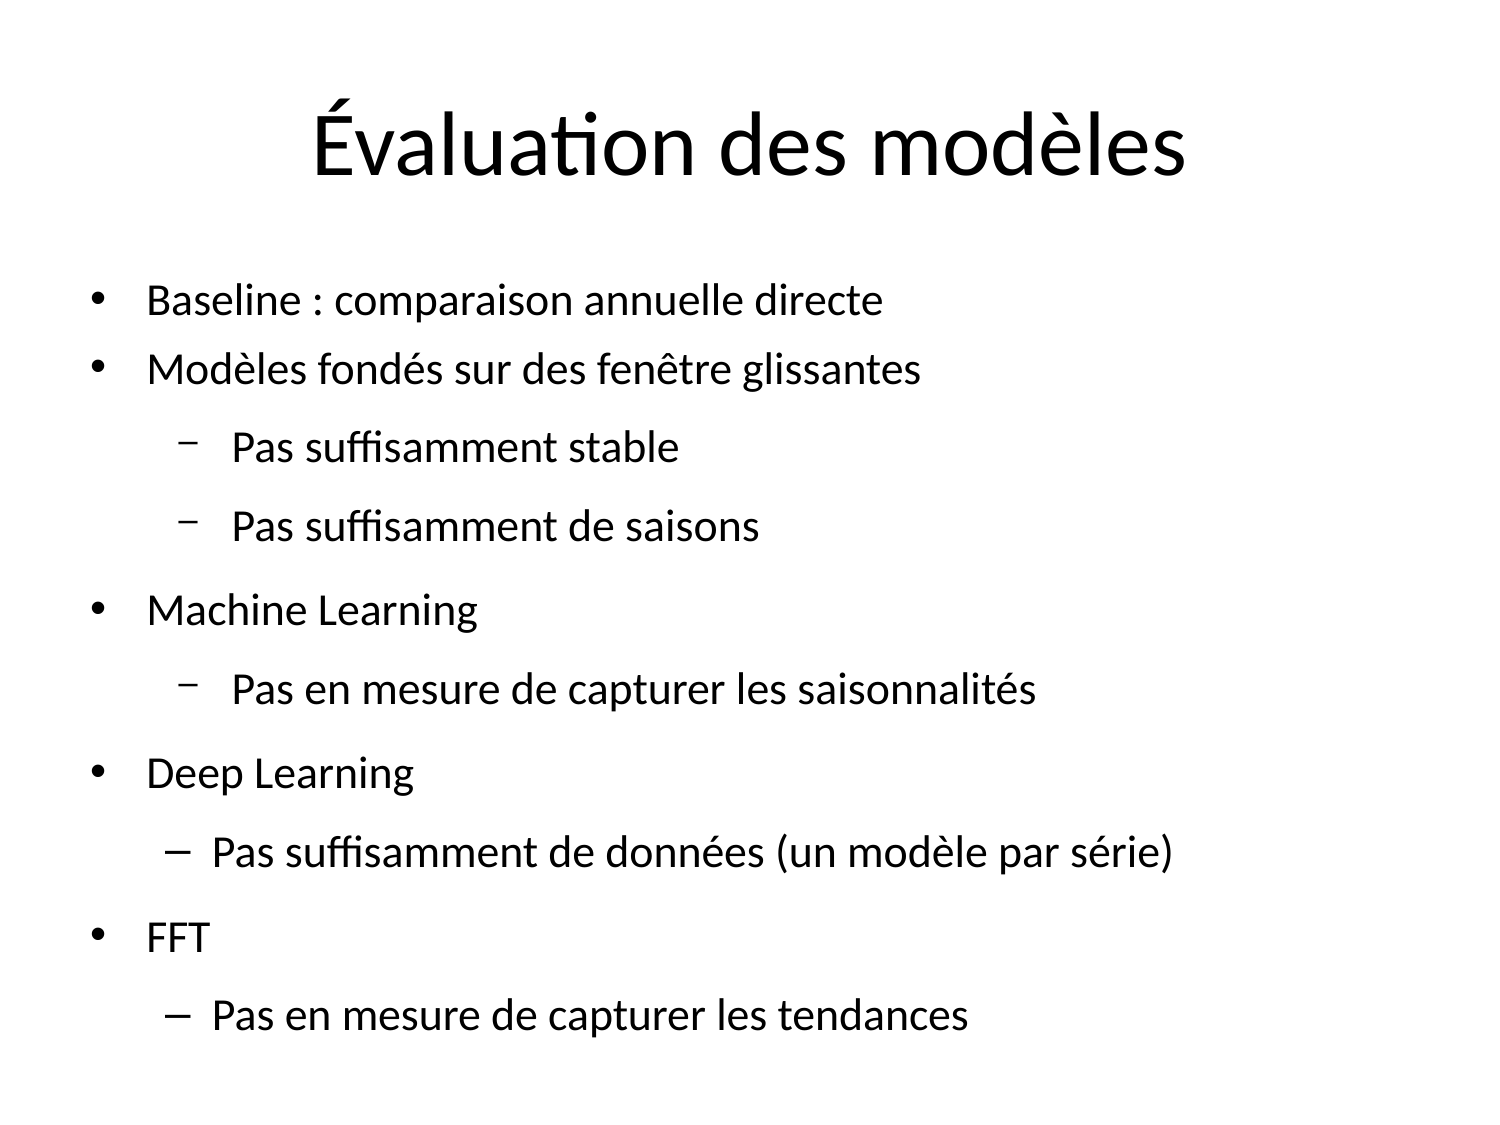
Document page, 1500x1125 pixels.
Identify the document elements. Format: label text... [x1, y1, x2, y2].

list Baseline : comparaison annuelle directe Modèles fondés sur des fenêtre glissantes Pas suffisamment stable Pas suffisamment de saisons Machine Learning Pas en mesure de capturer les saisonnalités Deep Learning Pas suffisamment de données (un modèle par série) FFT Pas en mesure de capturer les tendances [75, 262, 1425, 1005]
title Évaluation des modèles [75, 45, 1425, 233]
